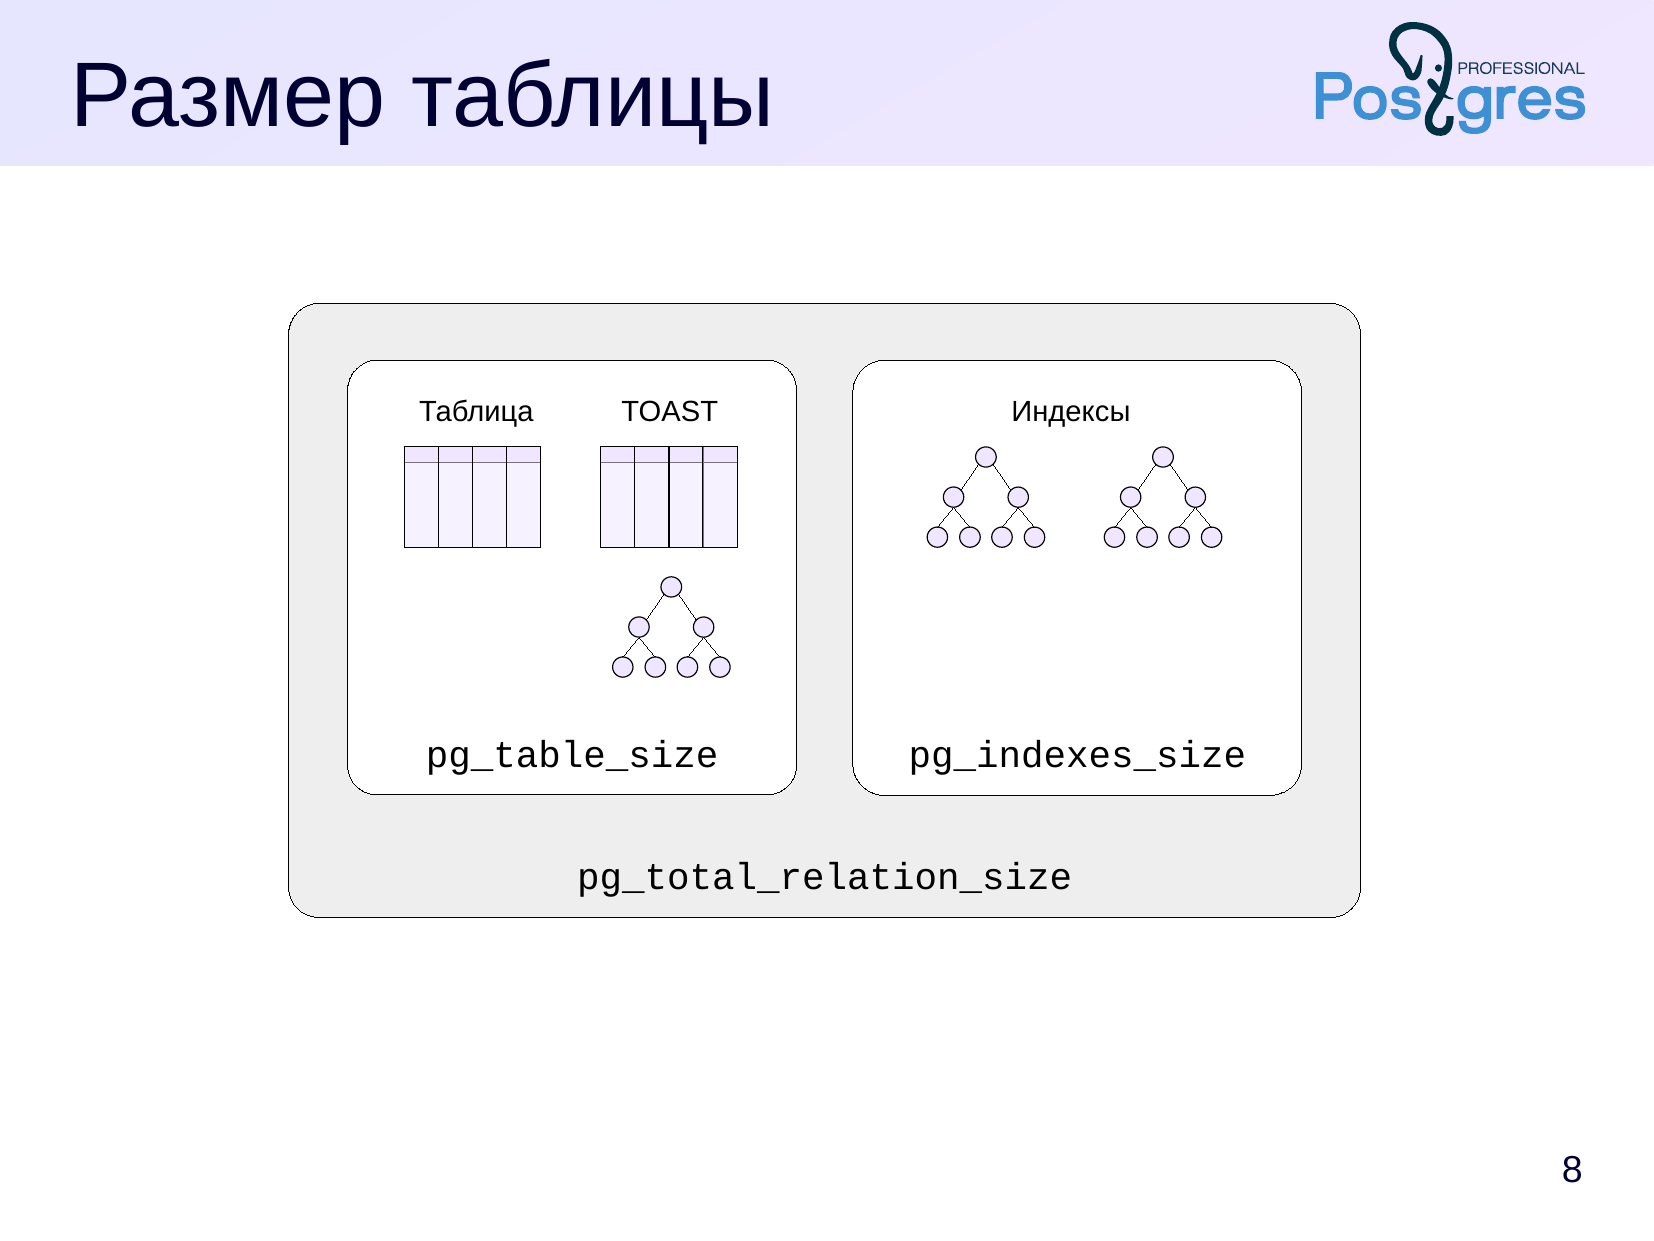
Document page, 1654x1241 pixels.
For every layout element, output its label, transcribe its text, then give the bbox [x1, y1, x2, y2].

text_box [660, 576, 682, 598]
text_box pg_indexes_size [852, 360, 1302, 796]
text_box [1120, 486, 1141, 508]
text_box [693, 616, 714, 638]
text_box Таблица [404, 387, 549, 435]
text_box [1152, 446, 1174, 468]
text_box [959, 527, 981, 548]
text_box [1201, 527, 1222, 548]
text_box [677, 656, 698, 678]
text_box pg_table_size [347, 360, 797, 795]
text_box [600, 446, 738, 548]
text_box [1008, 487, 1029, 508]
text_box [975, 446, 997, 468]
text_box [628, 616, 650, 638]
text_box [404, 446, 541, 548]
text_box [612, 657, 634, 678]
text_box [1168, 527, 1190, 548]
text_box Индексы [996, 387, 1146, 435]
text_box pg_total_relation_size [288, 303, 1361, 918]
text_box TOAST [606, 387, 734, 435]
text_box [645, 657, 666, 678]
text_box [709, 657, 731, 678]
text_box [1185, 487, 1206, 508]
text_box [1136, 527, 1158, 548]
text_box [1024, 527, 1045, 548]
text_box [1104, 527, 1125, 548]
title Размер таблицы [70, 43, 1241, 147]
text_box [943, 486, 964, 508]
text_box [991, 527, 1013, 548]
text_box [927, 527, 948, 548]
